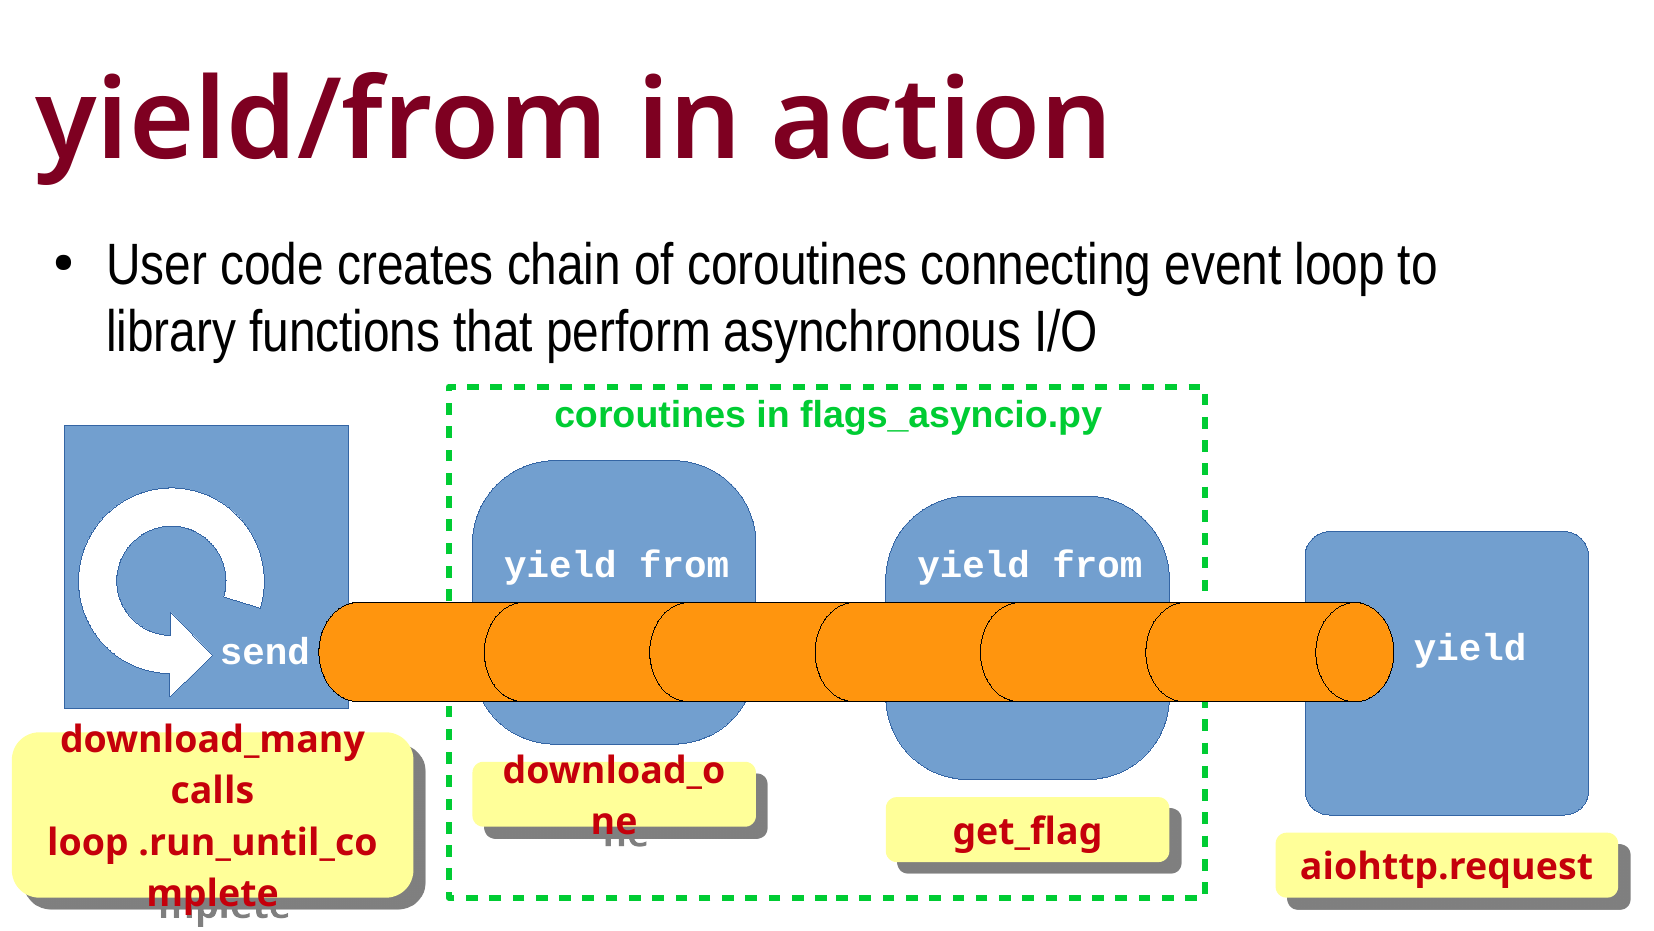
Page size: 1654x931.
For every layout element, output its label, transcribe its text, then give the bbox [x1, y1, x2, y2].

text_box yield [1398, 622, 1542, 680]
title yield/from in action [35, 37, 1571, 193]
text_box [64, 425, 1589, 816]
list User code creates chain of coroutines connecting event loop to library functions that perform asynchronous I/O [35, 230, 1571, 414]
text_box download_one [472, 761, 756, 827]
text_box send [205, 625, 325, 684]
text_box yield from [489, 539, 745, 597]
text_box download_many calls loop .run_until_complete [11, 732, 414, 898]
text_box aiohttp.request [1275, 832, 1619, 898]
text_box get_flag [885, 797, 1170, 863]
text_box coroutines in flags_asyncio.py [539, 386, 1118, 443]
text_box yield from [902, 539, 1158, 597]
